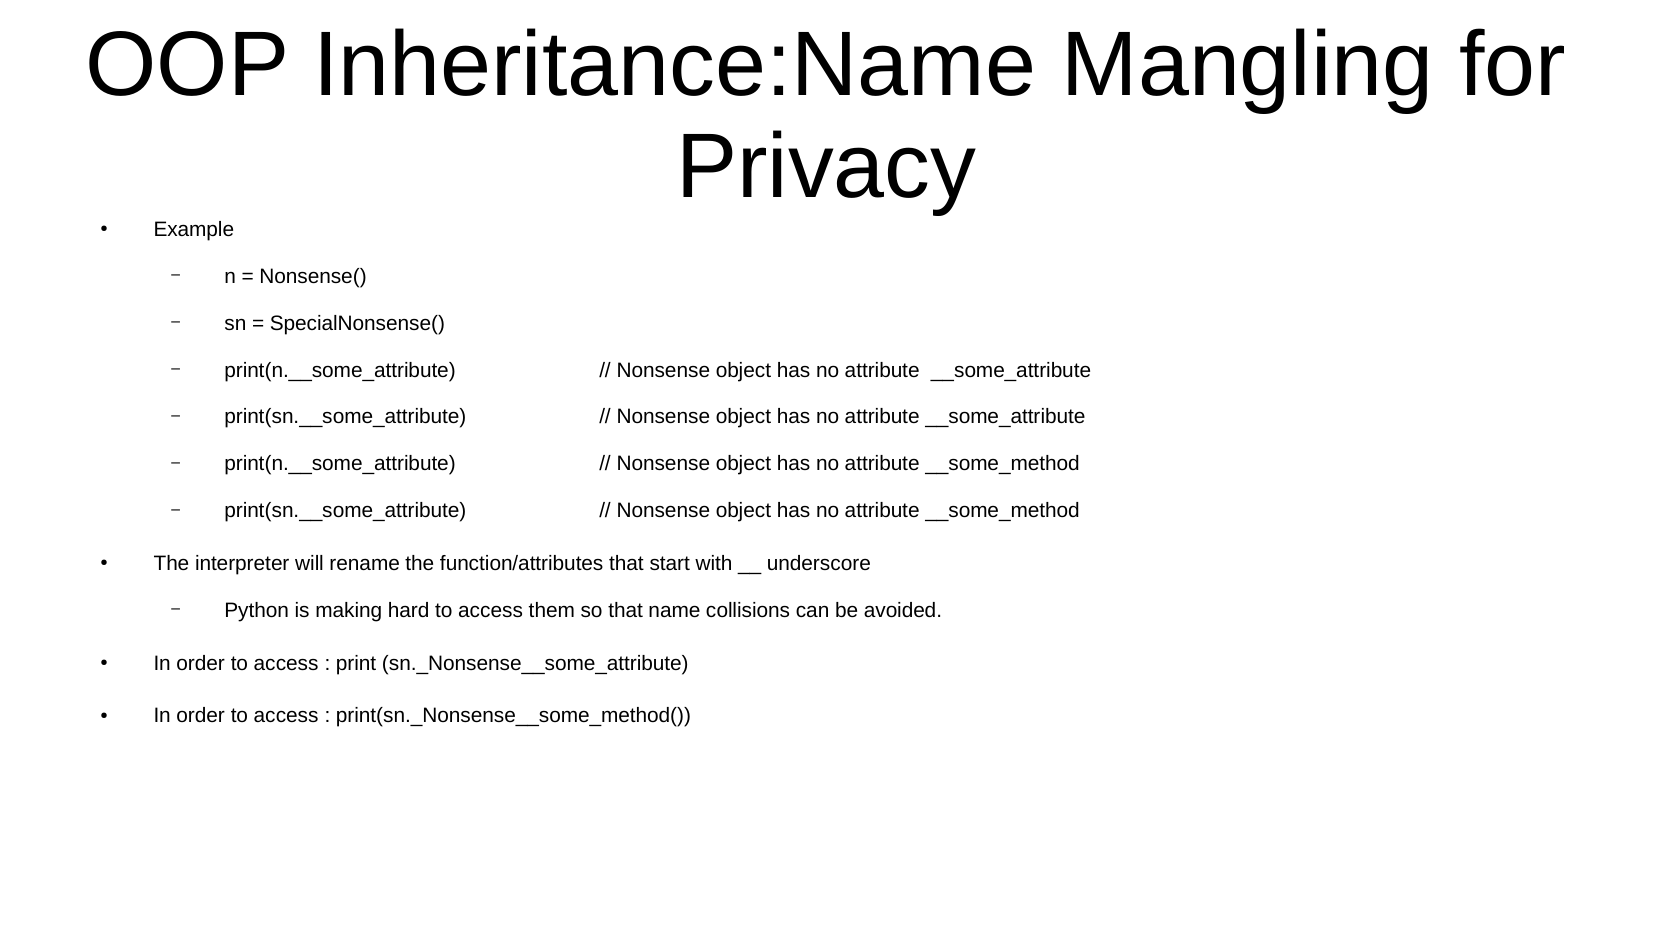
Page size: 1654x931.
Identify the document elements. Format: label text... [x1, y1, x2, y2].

list Example n = Nonsense() sn = SpecialNonsense() print(n.__some_attribute) // Nonsense object has no attribute __some_attribute print(sn.__some_attribute) // Nonsense object has no attribute __some_attribute print(n.__some_attribute) // Nonsense object has no attribute __some_method print(sn.__some_attribute) // Nonsense object has no attribute __some_method The interpreter will rename the function/attributes that start with __ underscore Python is making hard to access them so that name collisions can be avoided. In order to access : print (sn._Nonsense__some_attribute) In order to access : print(sn._Nonsense__some_method()) [82, 217, 1621, 916]
title OOP Inheritance:Name Mangling for Privacy [82, 12, 1571, 217]
